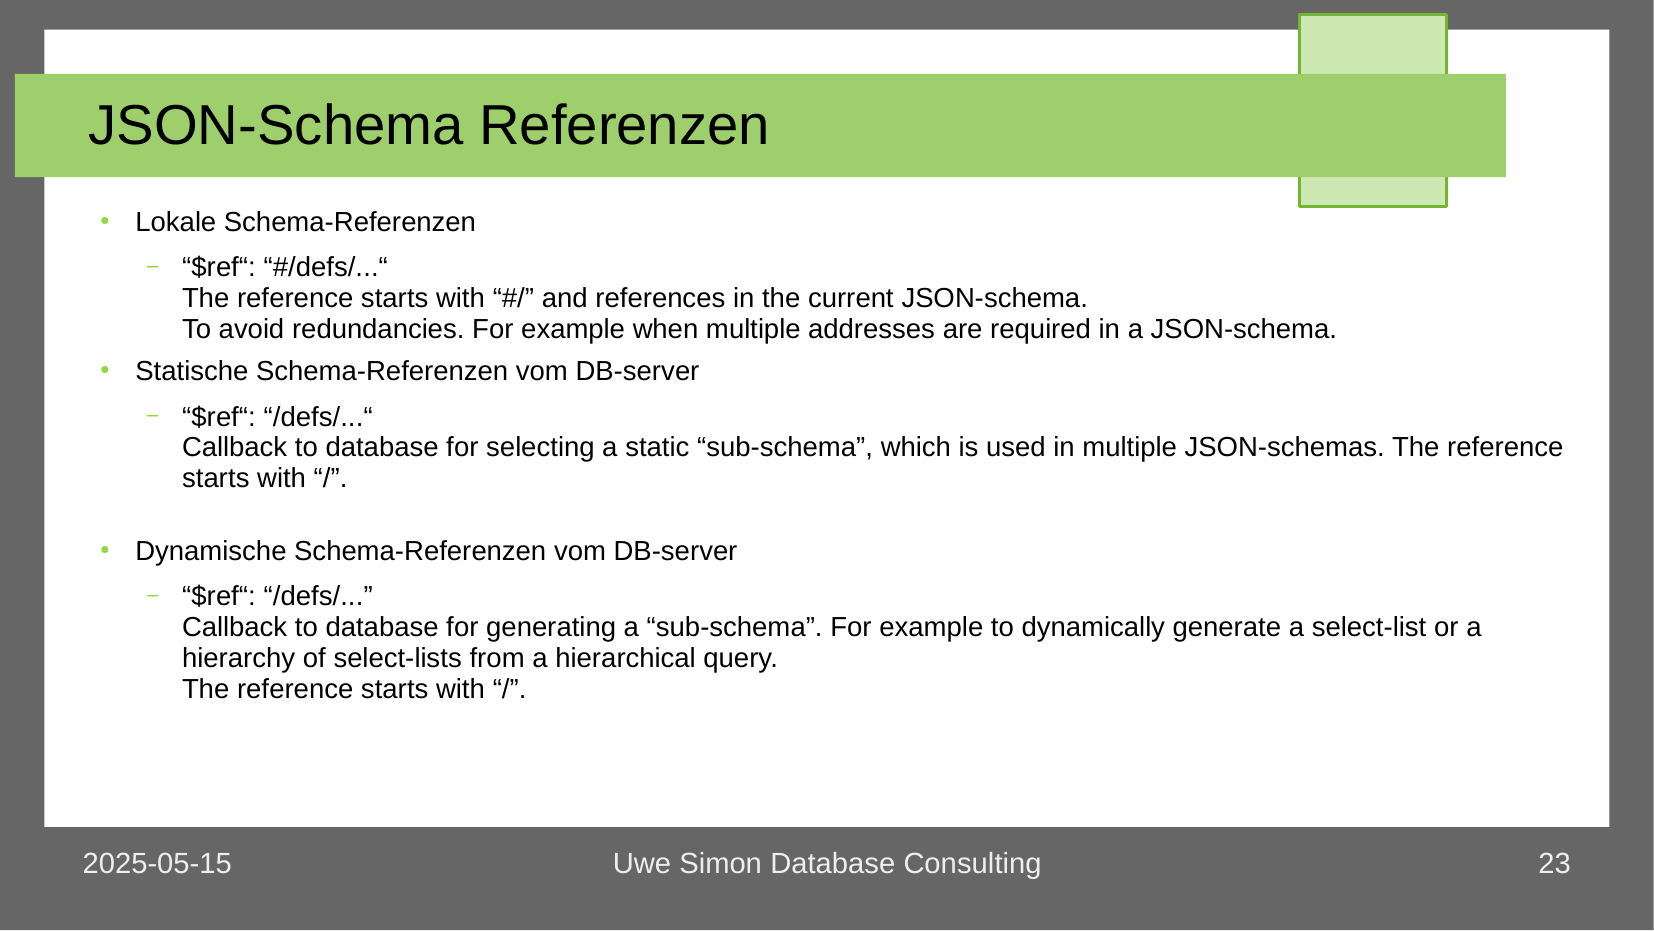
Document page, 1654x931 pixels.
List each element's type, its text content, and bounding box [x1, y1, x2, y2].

list Lokale Schema-Referenzen “$ref“: “#/defs/...“ The reference starts with “#/” and references in the current JSON-schema. To avoid redundancies. For example when multiple addresses are required in a JSON-schema. Statische Schema-Referenzen vom DB-server “$ref“: “/defs/...“ Callback to database for selecting a static “sub-schema”, which is used in multiple JSON-schemas. The reference starts with “/”. Dynamische Schema-Referenzen vom DB-server “$ref“: “/defs/...” Callback to database for generating a “sub-schema”. For example to dynamically generate a select-list or a hierarchy of select-lists from a hierarchical query. The reference starts with “/”. [88, 206, 1565, 739]
title JSON-Schema Referenzen [88, 73, 1506, 178]
